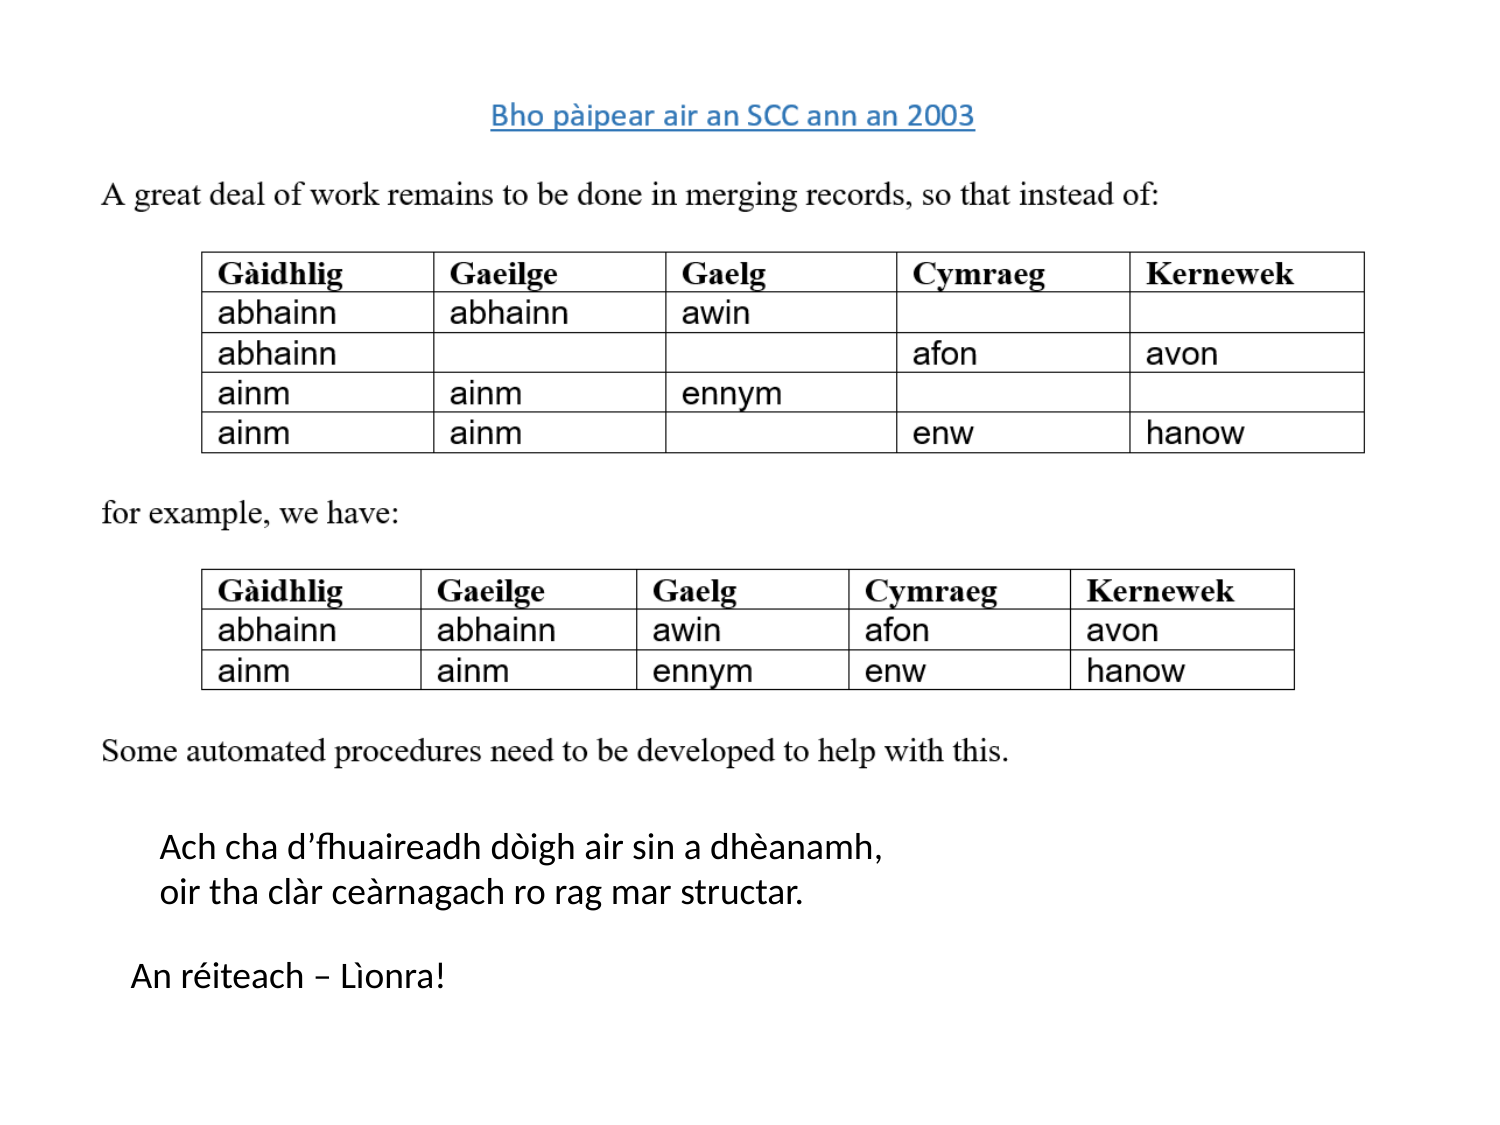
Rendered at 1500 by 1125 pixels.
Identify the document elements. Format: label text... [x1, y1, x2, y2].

text_box An réiteach – Lìonra! [115, 944, 462, 1004]
picture [80, 58, 1386, 787]
text_box Ach cha dʼfhuaireadh dòigh air sin a dhèanamh, oir tha clàr ceàrnagach ro rag mar structar. [144, 814, 899, 920]
